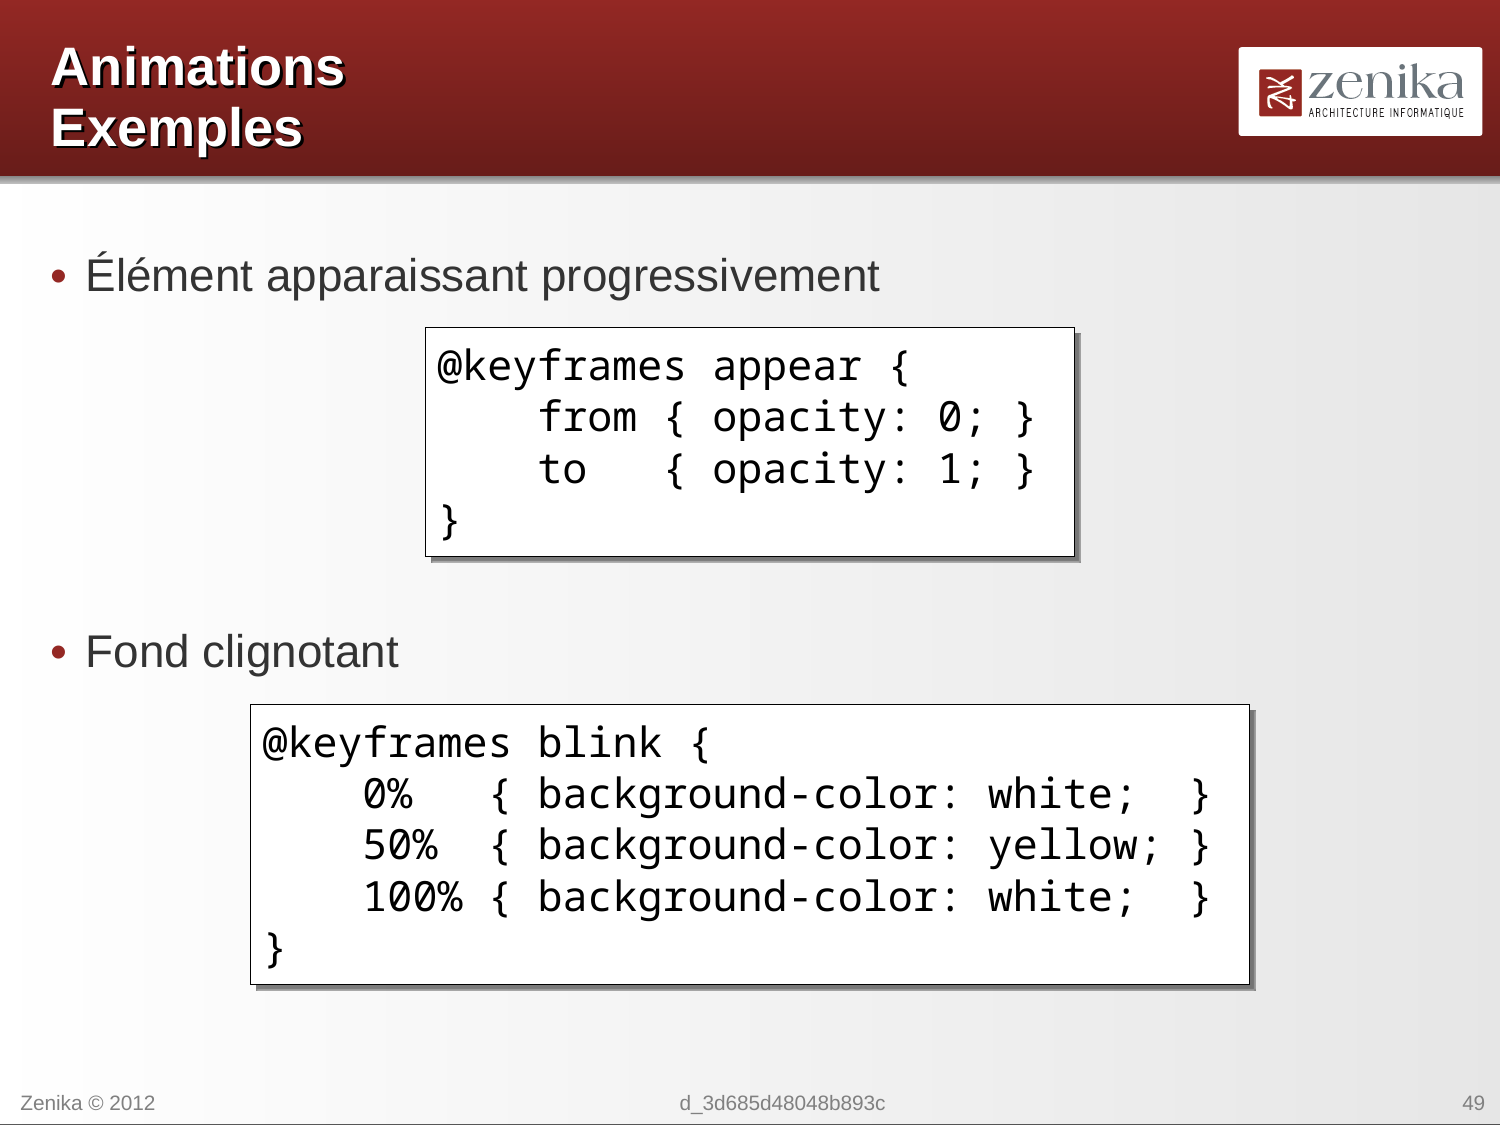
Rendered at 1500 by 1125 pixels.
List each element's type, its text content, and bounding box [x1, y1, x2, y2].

picture [1257, 58, 1464, 125]
text_box @keyframes appear { from { opacity: 0; } to { opacity: 1; } } [425, 327, 1075, 557]
title Animations Exemples [50, 15, 1206, 180]
list Élément apparaissant progressivement Fond clignotant [50, 249, 1435, 1079]
text_box @keyframes blink { 0% { background-color: white; } 50% { background-color: yellow; } 100% { background-color: white; } } [250, 704, 1250, 985]
